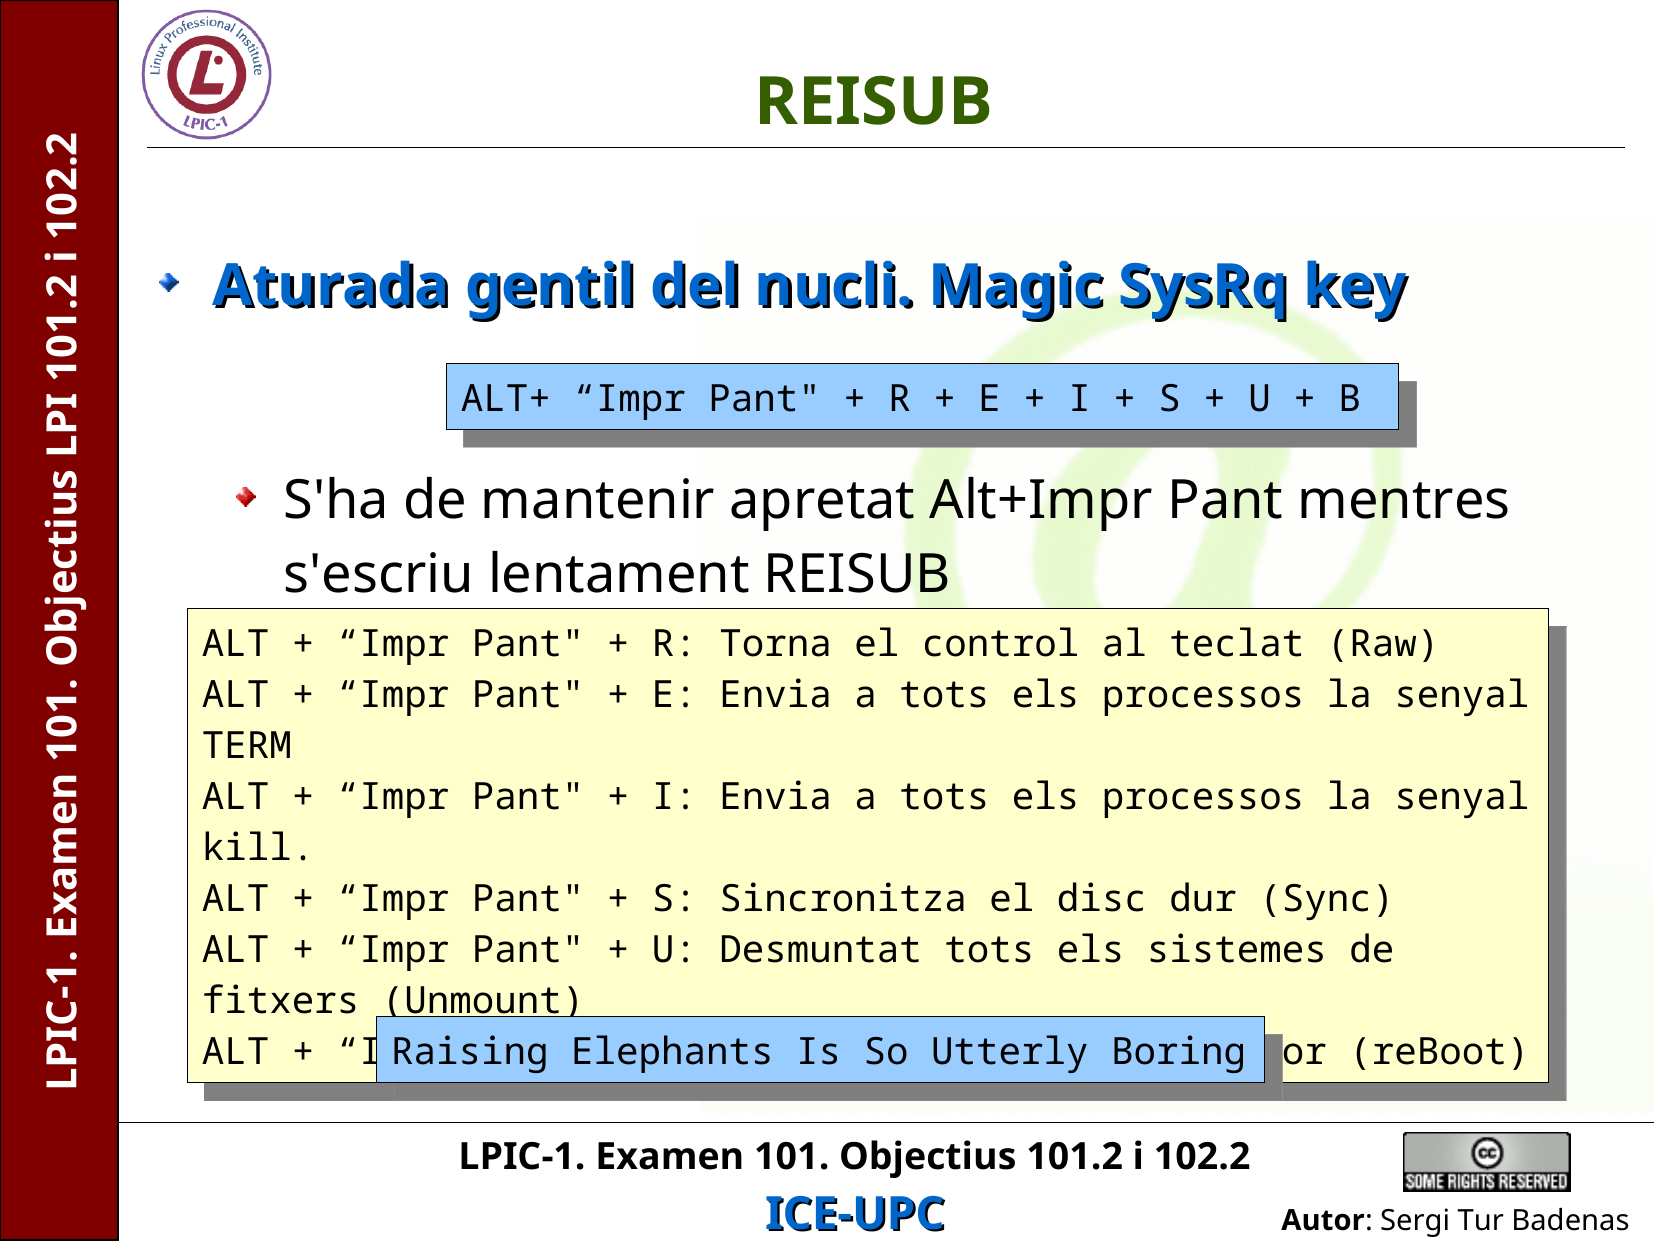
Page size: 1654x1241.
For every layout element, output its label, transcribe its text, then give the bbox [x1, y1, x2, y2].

text_box ALT+ “Impr Pant" + R + E + I + S + U + B [446, 363, 1399, 417]
picture [135, 5, 277, 55]
text_box Raising Elephants Is So Utterly Boring [376, 1016, 1265, 1070]
picture [1403, 1132, 1571, 1192]
list Aturada gentil del nucli. Magic SysRq key S'ha de mantenir apretat Alt+Impr Pant mentres s'escriu lentament REISUB [141, 242, 1630, 1078]
title REISUB [129, 55, 1619, 142]
text_box ALT + “Impr Pant" + R: Torna el control al teclat (Raw) ALT + “Impr Pant" + E: Envia a tots els processos la senyal TERM ALT + “Impr Pant" + I: Envia a tots els processos la senyal kill. ALT + “Impr Pant" + S: Sincronitza el disc dur (Sync) ALT + “Impr Pant" + U: Desmuntat tots els sistemes de fitxers (Unmount) ALT + “Impr Pant" + B: Torna a iniciar l'ordinador (reBoot) [187, 608, 1549, 962]
picture [700, 217, 1654, 1113]
